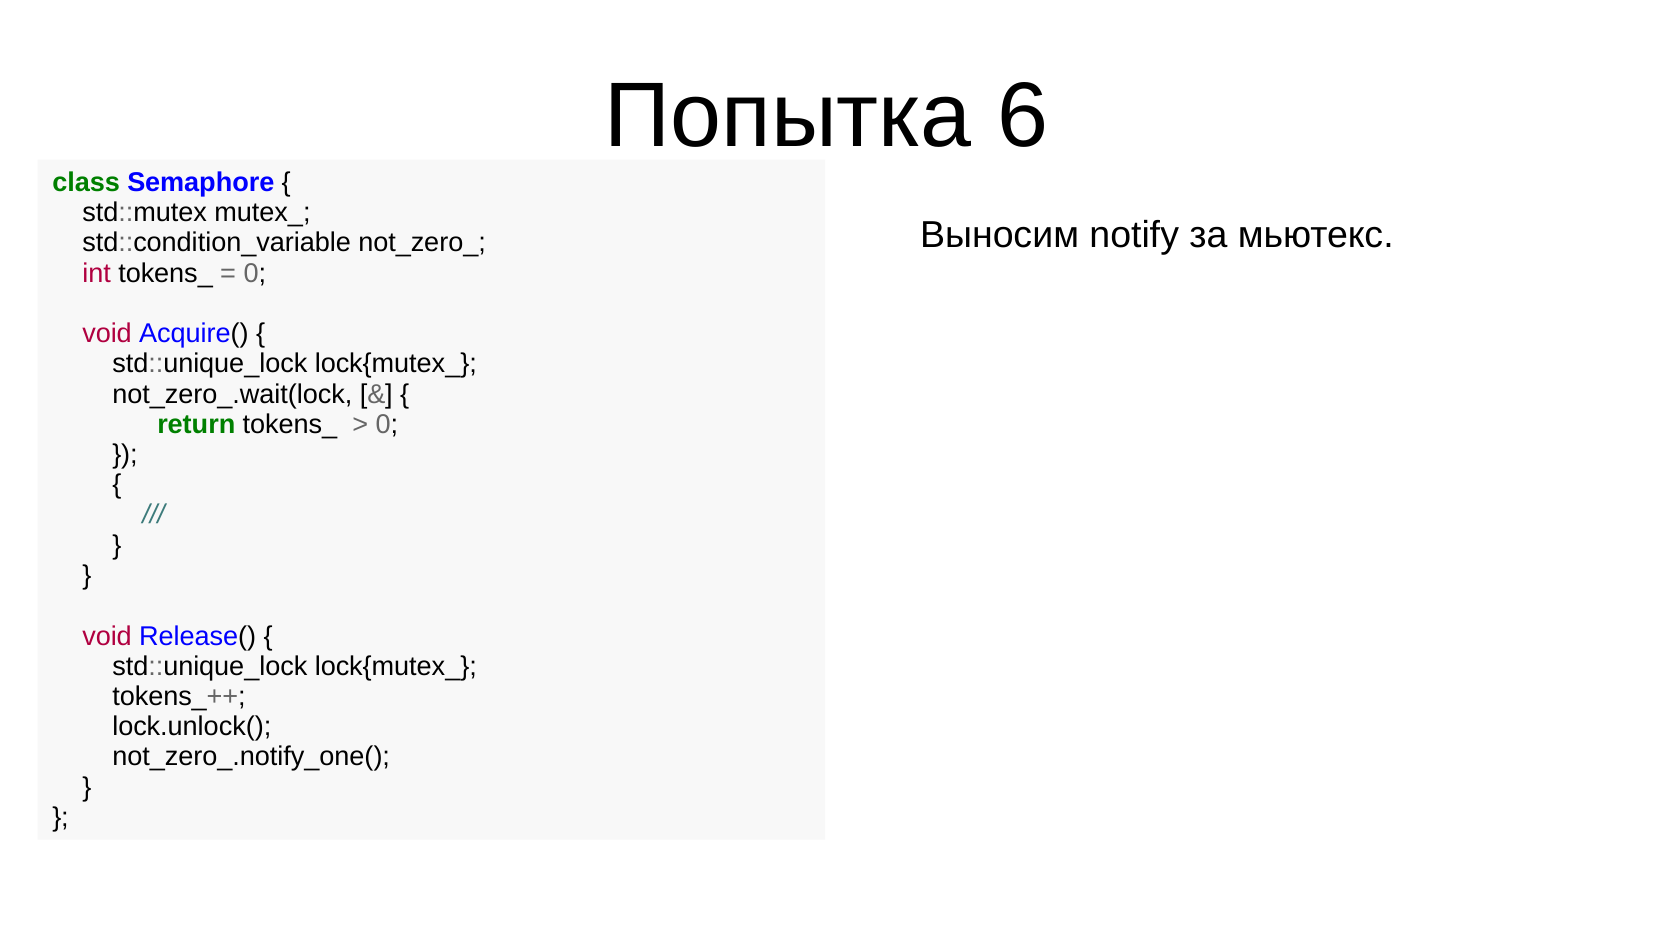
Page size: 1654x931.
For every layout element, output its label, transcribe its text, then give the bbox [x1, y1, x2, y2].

title Попытка 6 [82, 37, 1571, 193]
text_box class Semaphore { std::mutex mutex_; std::condition_variable not_zero_; int tokens_ = 0; void Acquire() { std::unique_lock lock{mutex_}; not_zero_.wait(lock, [&] { return tokens_ > 0; }); { /// } } void Release() { std::unique_lock lock{mutex_}; tokens_++; lock.unlock(); not_zero_.notify_one(); } }; [37, 159, 826, 840]
text_box Выносим notify за мьютекс. [905, 205, 1501, 263]
